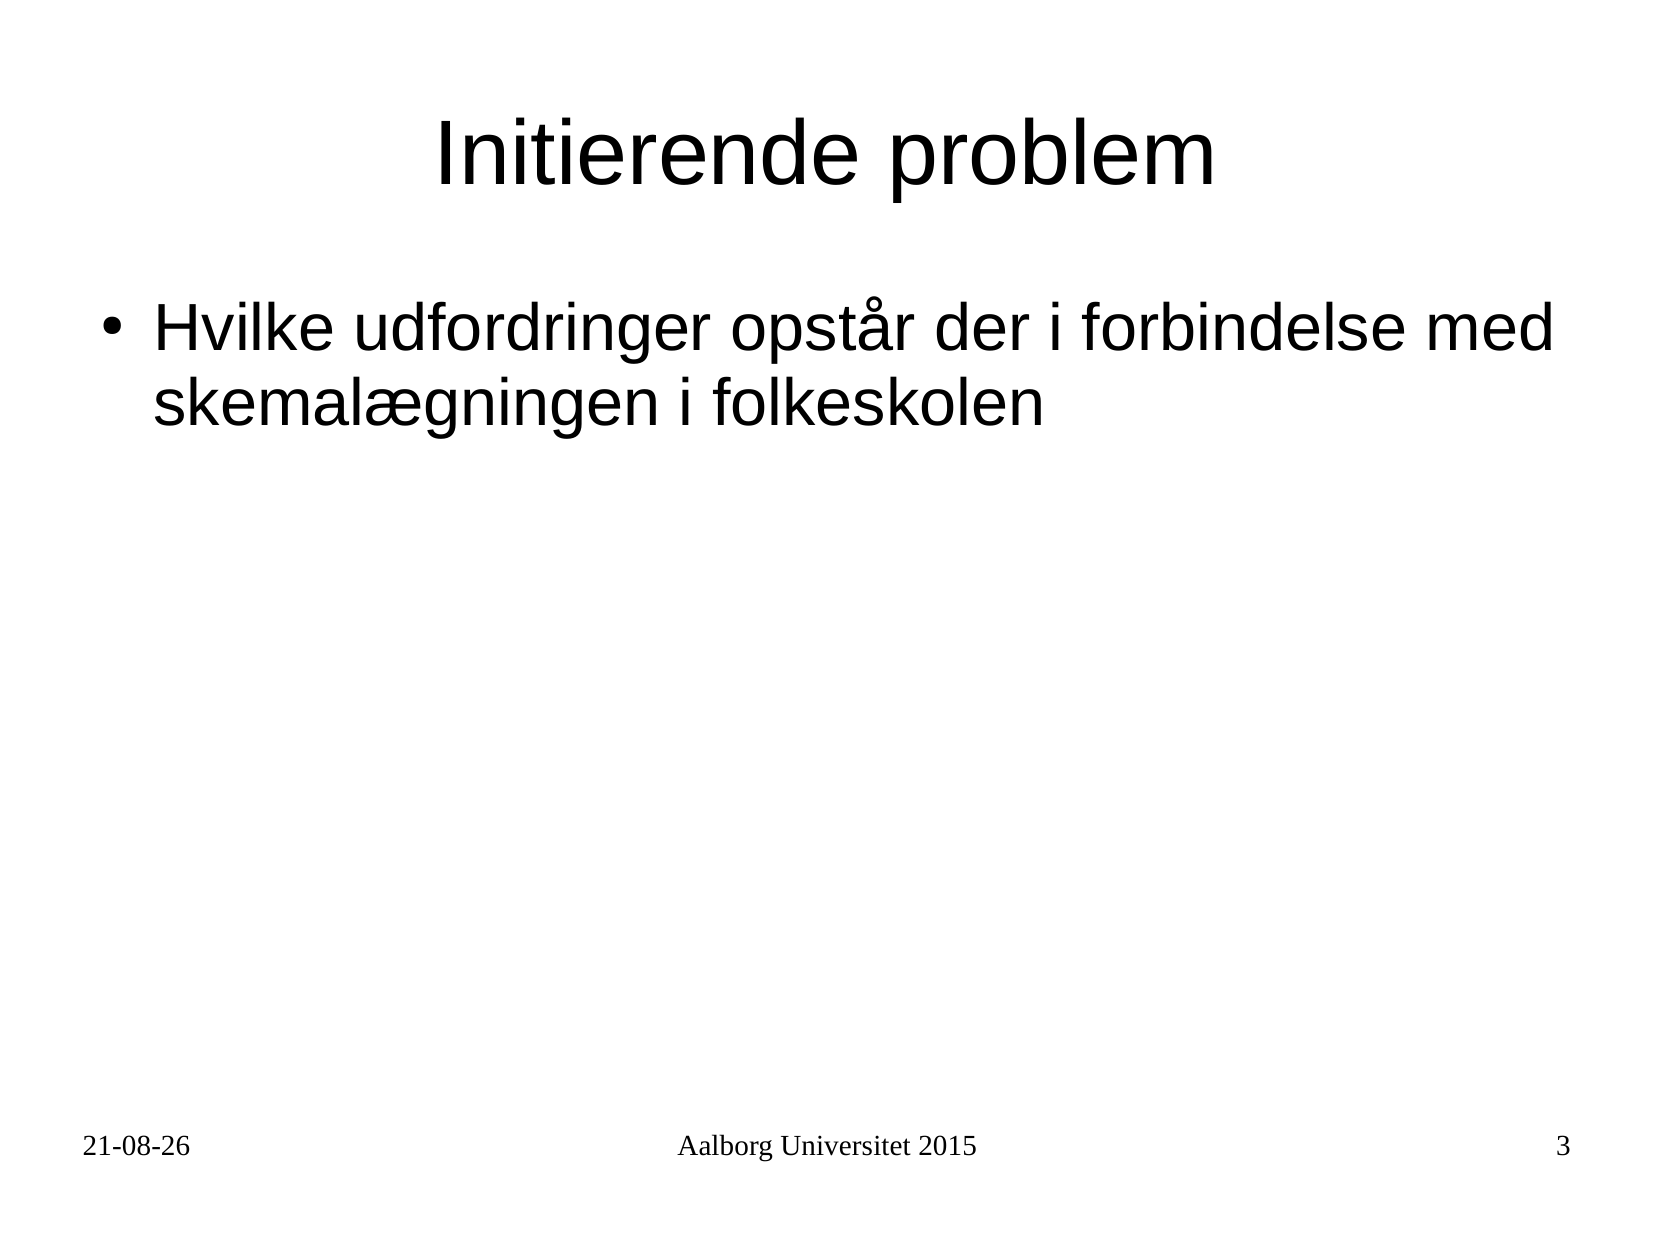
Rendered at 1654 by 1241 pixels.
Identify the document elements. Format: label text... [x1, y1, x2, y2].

title Initierende problem [82, 49, 1571, 257]
list Hvilke udfordringer opstår der i forbindelse med skemalægningen i folkeskolen [82, 290, 1571, 1010]
